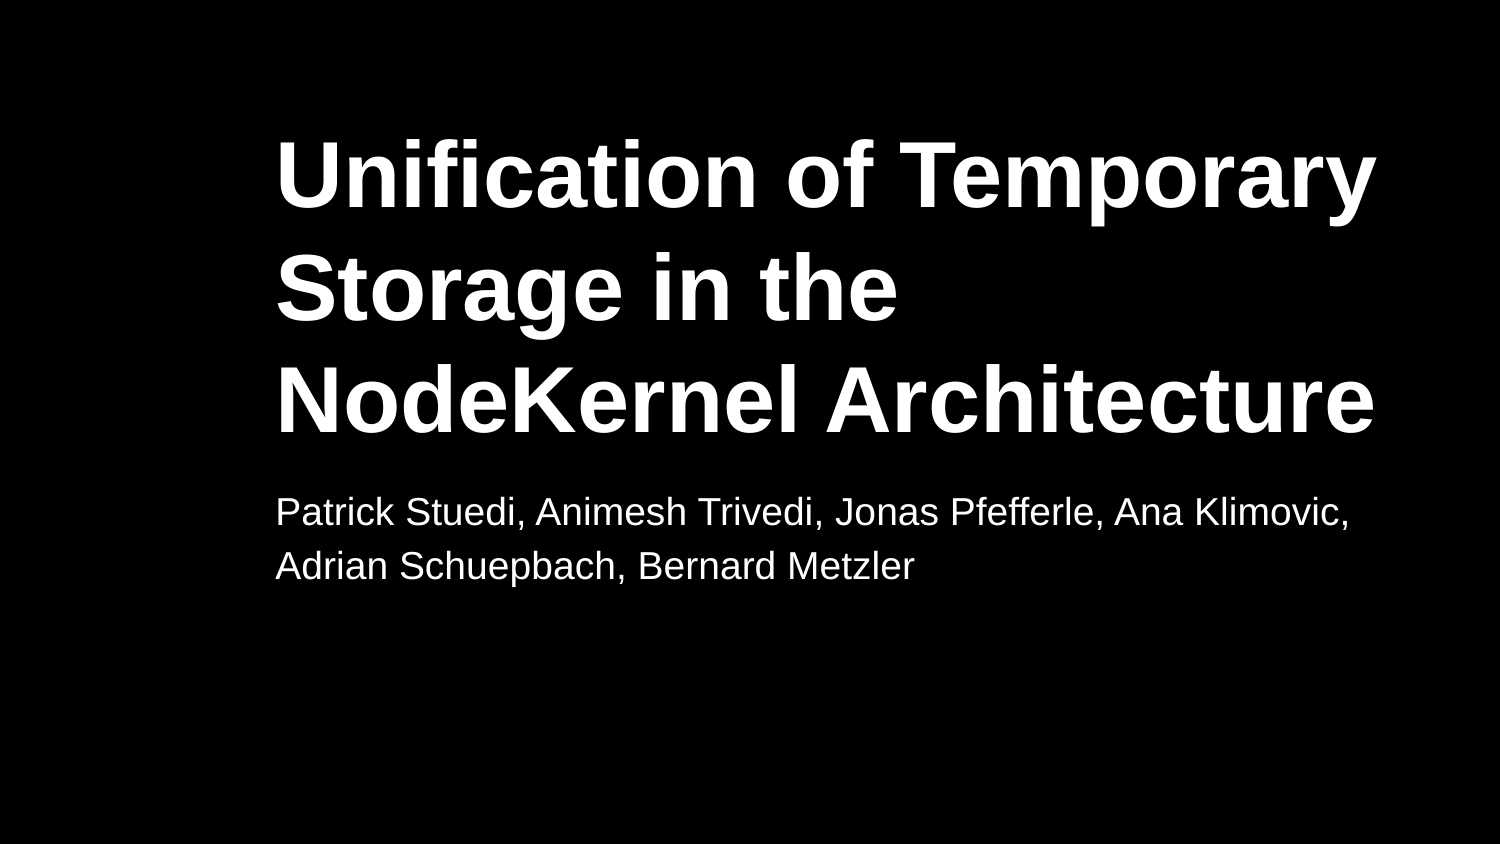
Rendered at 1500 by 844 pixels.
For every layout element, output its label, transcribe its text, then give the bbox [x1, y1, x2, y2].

text_box Unification of Temporary Storage in the NodeKernel Architecture [260, 226, 1460, 565]
subtitle Patrick Stuedi, Animesh Trivedi, Jonas Pfefferle, Ana Klimovic, Adrian Schuepbach, Bernard Metzler [260, 565, 1423, 596]
